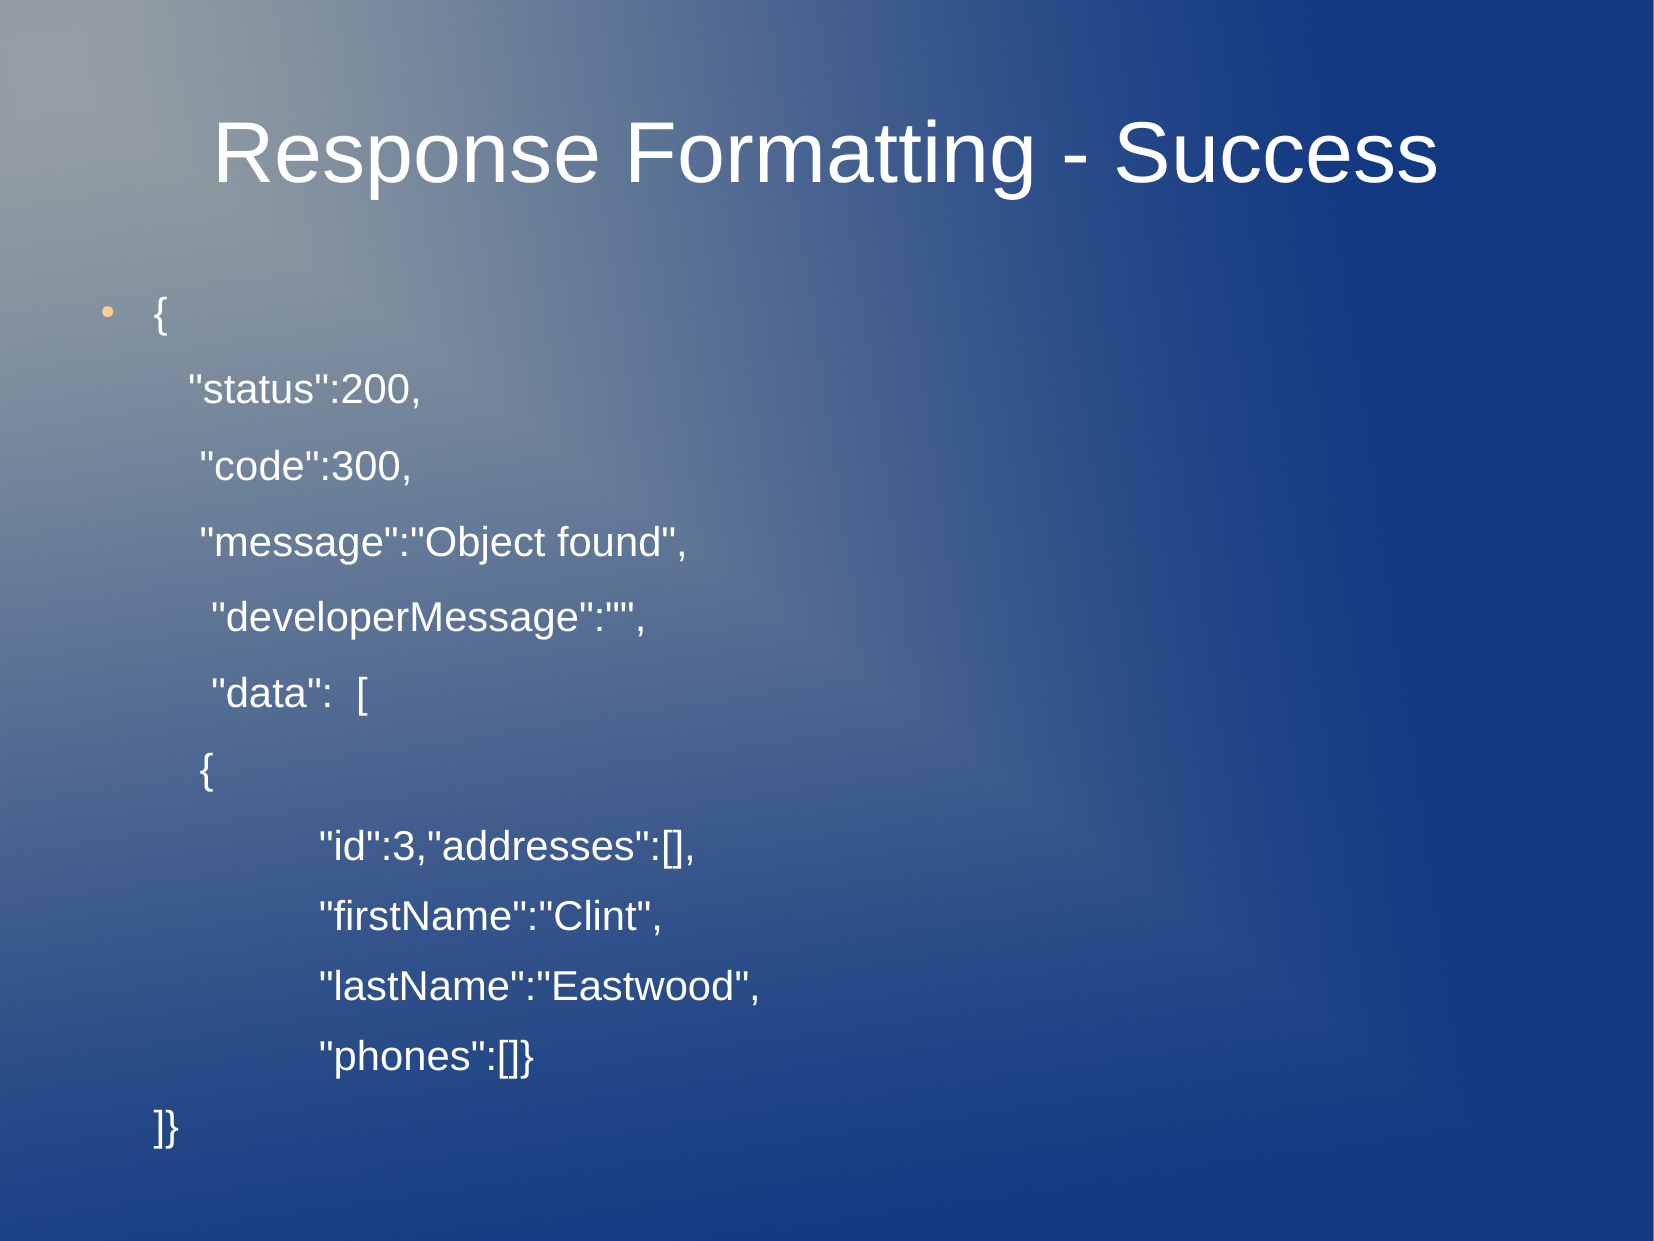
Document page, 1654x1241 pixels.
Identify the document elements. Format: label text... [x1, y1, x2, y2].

title Response Formatting - Success [82, 49, 1571, 257]
list { "status":200, "code":300, "message":"Object found", "developerMessage":"", "data": [ { "id":3,"addresses":[], "firstName":"Clint", "lastName":"Eastwood", "phones":[]} ]} [82, 290, 1571, 1153]
picture [0, 0, 1654, 1241]
